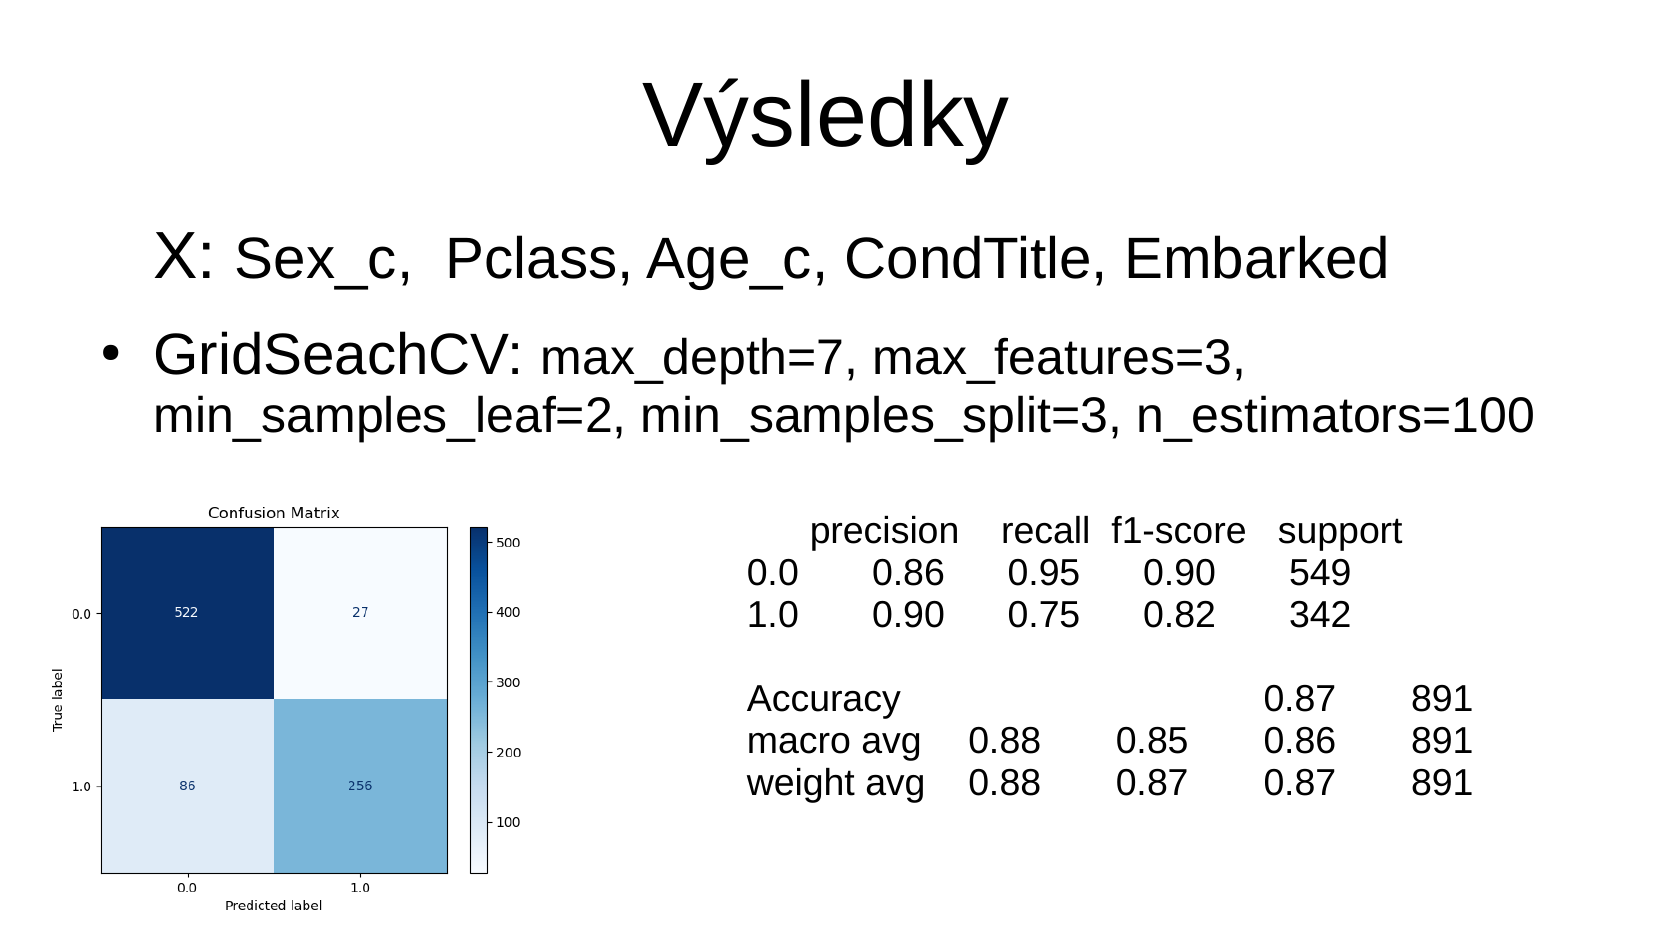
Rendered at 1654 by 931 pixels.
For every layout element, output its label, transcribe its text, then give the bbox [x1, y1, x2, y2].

title Výsledky [82, 37, 1571, 193]
text_box precision recall f1-score support 0.0 0.86 0.95 0.90 549 1.0 0.90 0.75 0.82 342 Accuracy 0.87 891 macro avg 0.88 0.85 0.86 891 weight avg 0.88 0.87 0.87 891 [732, 501, 1536, 853]
list X: Sex_c, Pclass, Age_c, CondTitle, Embarked GridSeachCV: max_depth=7, max_features=3, min_samples_leaf=2, min_samples_split=3, n_estimators=100 [82, 217, 1571, 443]
picture [0, 472, 599, 922]
